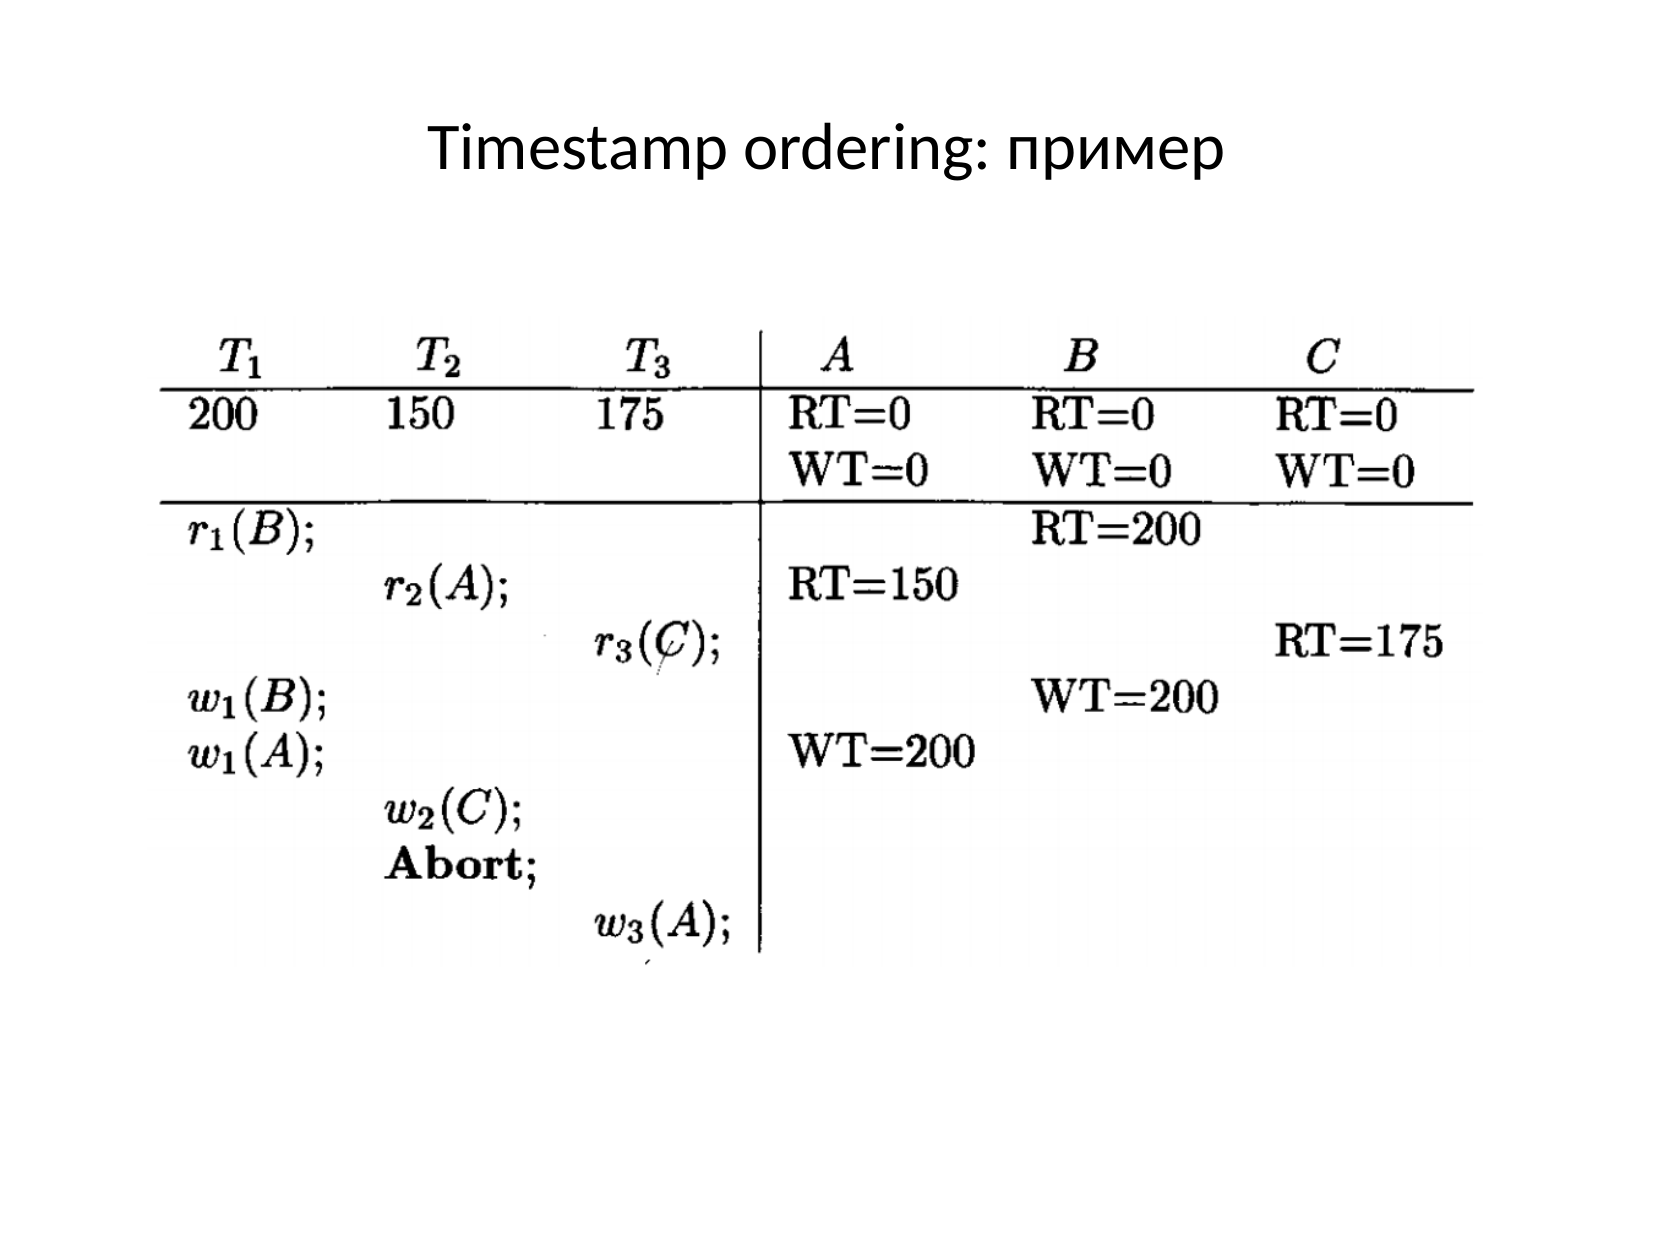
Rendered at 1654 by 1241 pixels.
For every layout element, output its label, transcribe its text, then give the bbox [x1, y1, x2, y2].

title Timestamp ordering: пример [82, 49, 1571, 257]
picture [147, 316, 1483, 967]
